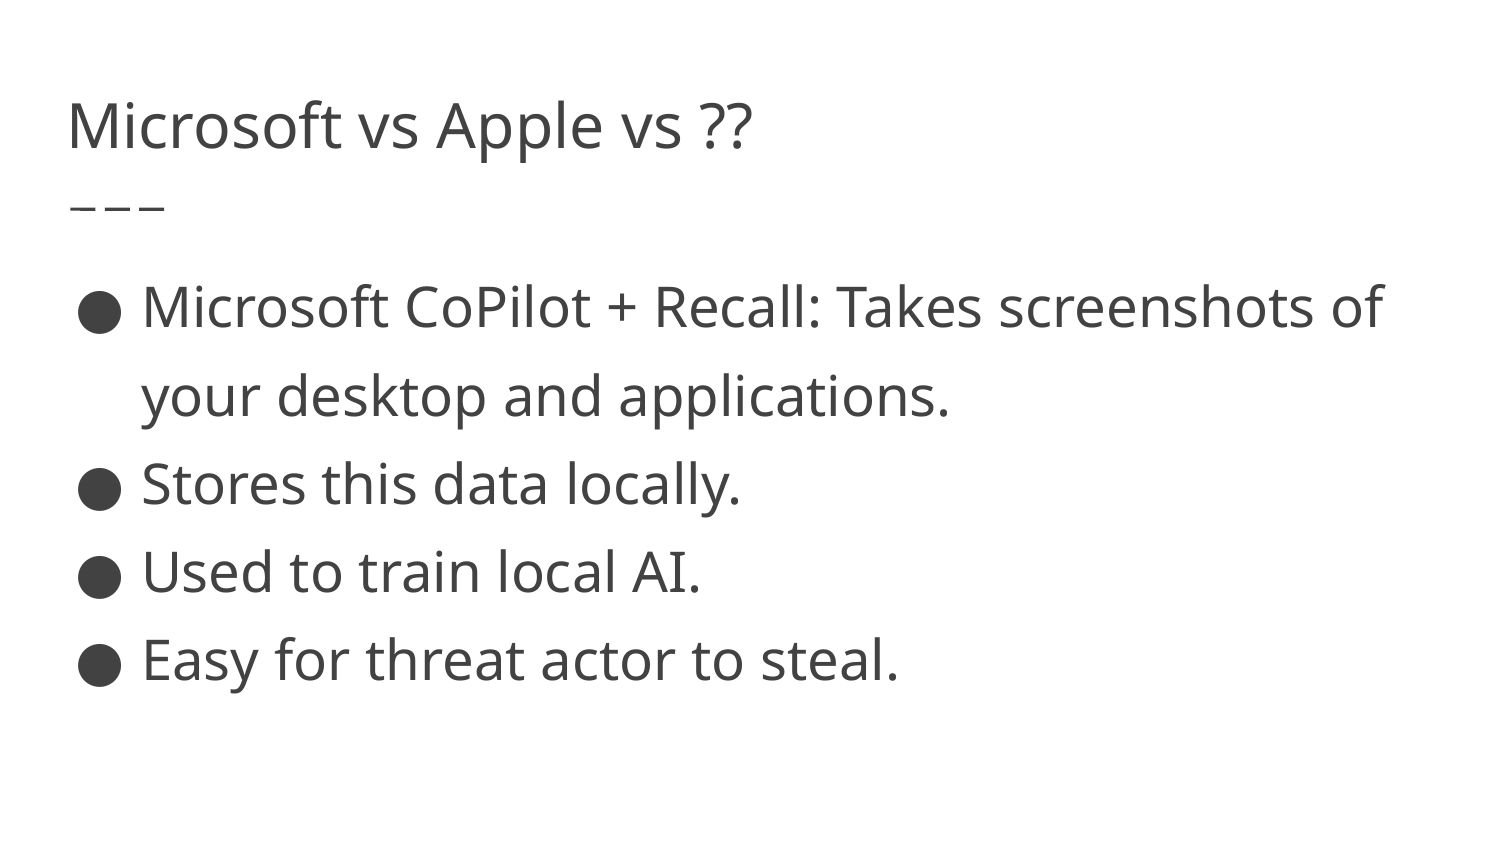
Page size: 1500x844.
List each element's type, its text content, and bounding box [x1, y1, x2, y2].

list Microsoft CoPilot + Recall: Takes screenshots of your desktop and applications. Stores this data locally. Used to train local AI. Easy for threat actor to steal. [51, 240, 1449, 750]
title Microsoft vs Apple vs ?? [51, 61, 1449, 182]
